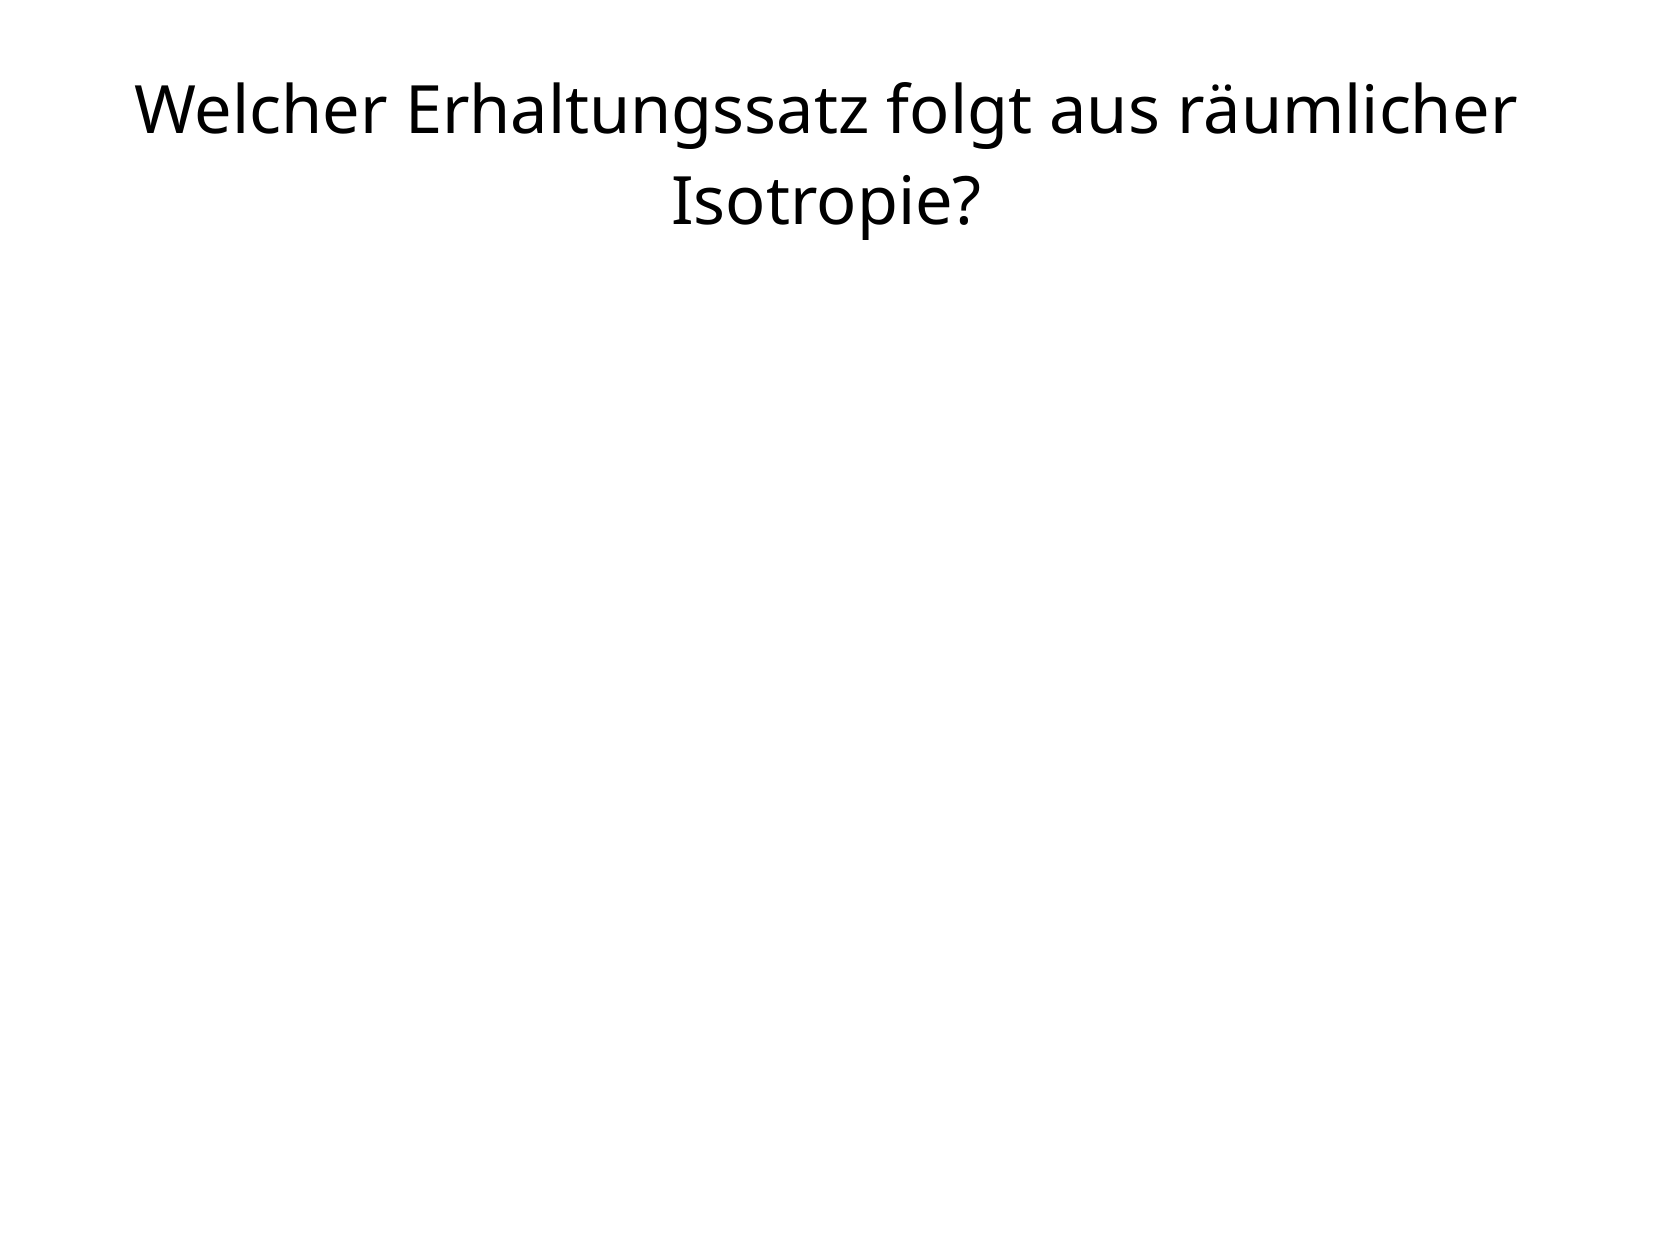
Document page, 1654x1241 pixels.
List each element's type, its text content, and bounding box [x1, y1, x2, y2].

title Welcher Erhaltungssatz folgt aus räumlicher Isotropie? [82, 49, 1571, 257]
